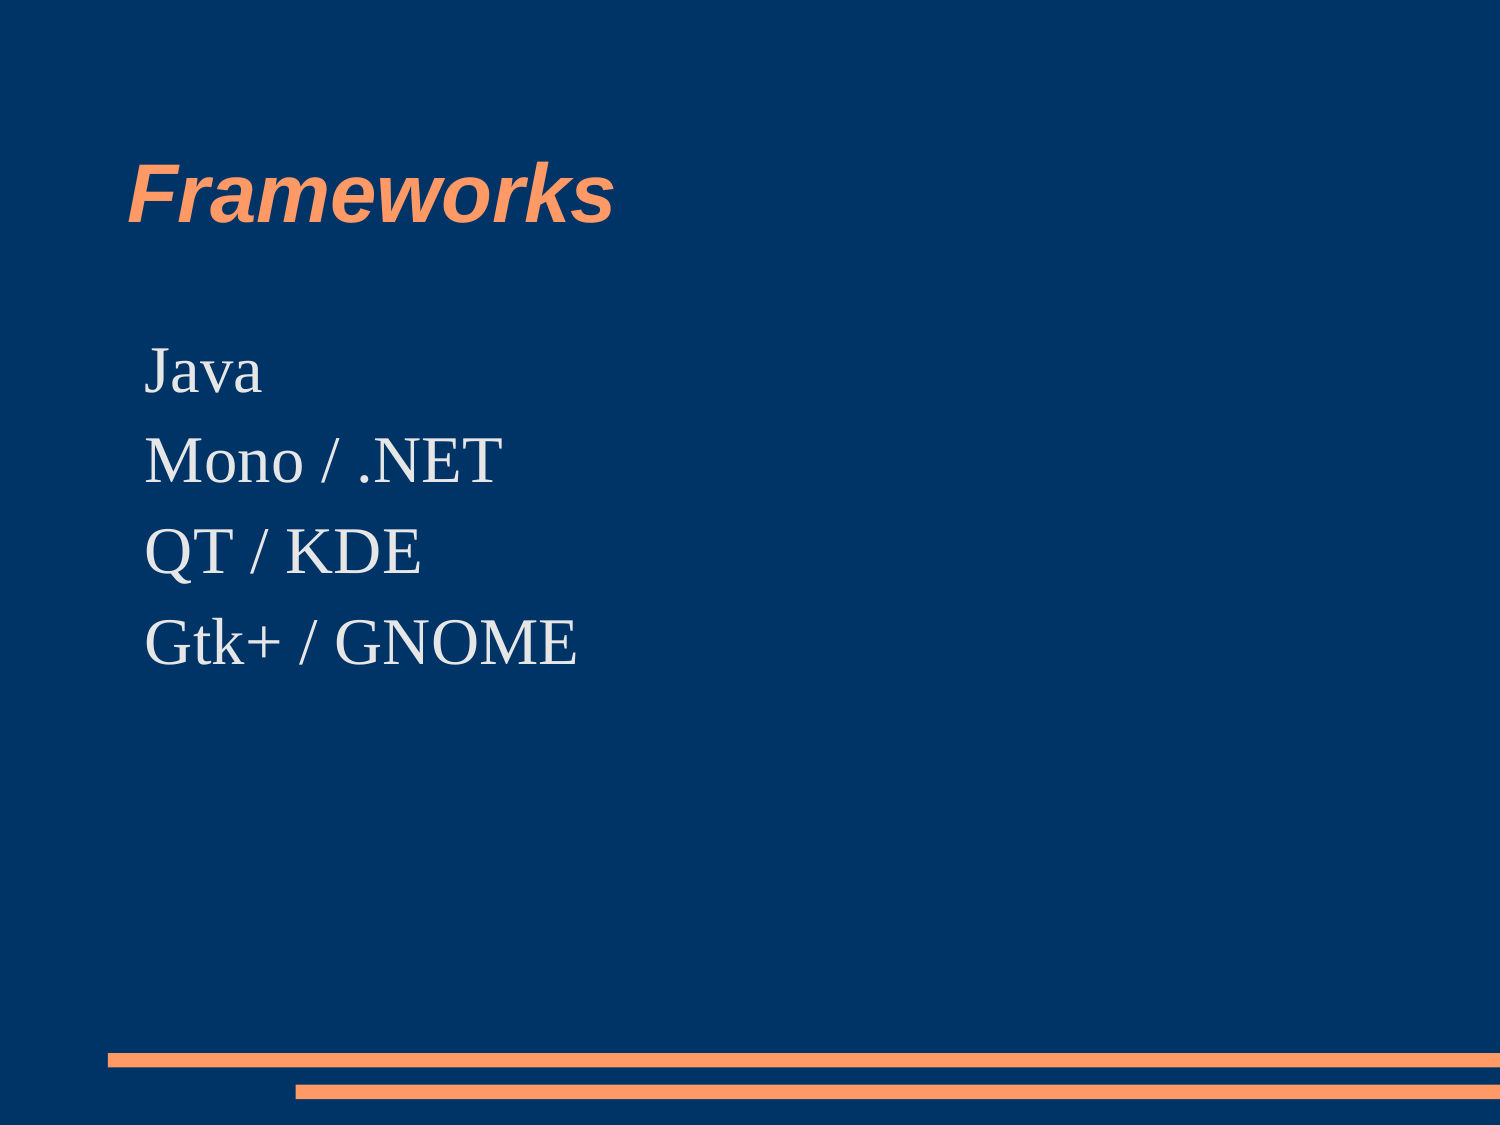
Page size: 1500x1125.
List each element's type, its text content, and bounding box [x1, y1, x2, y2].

title Frameworks [112, 99, 1388, 288]
list Java Mono / .NET QT / KDE Gtk+ / GNOME [112, 324, 1388, 1001]
